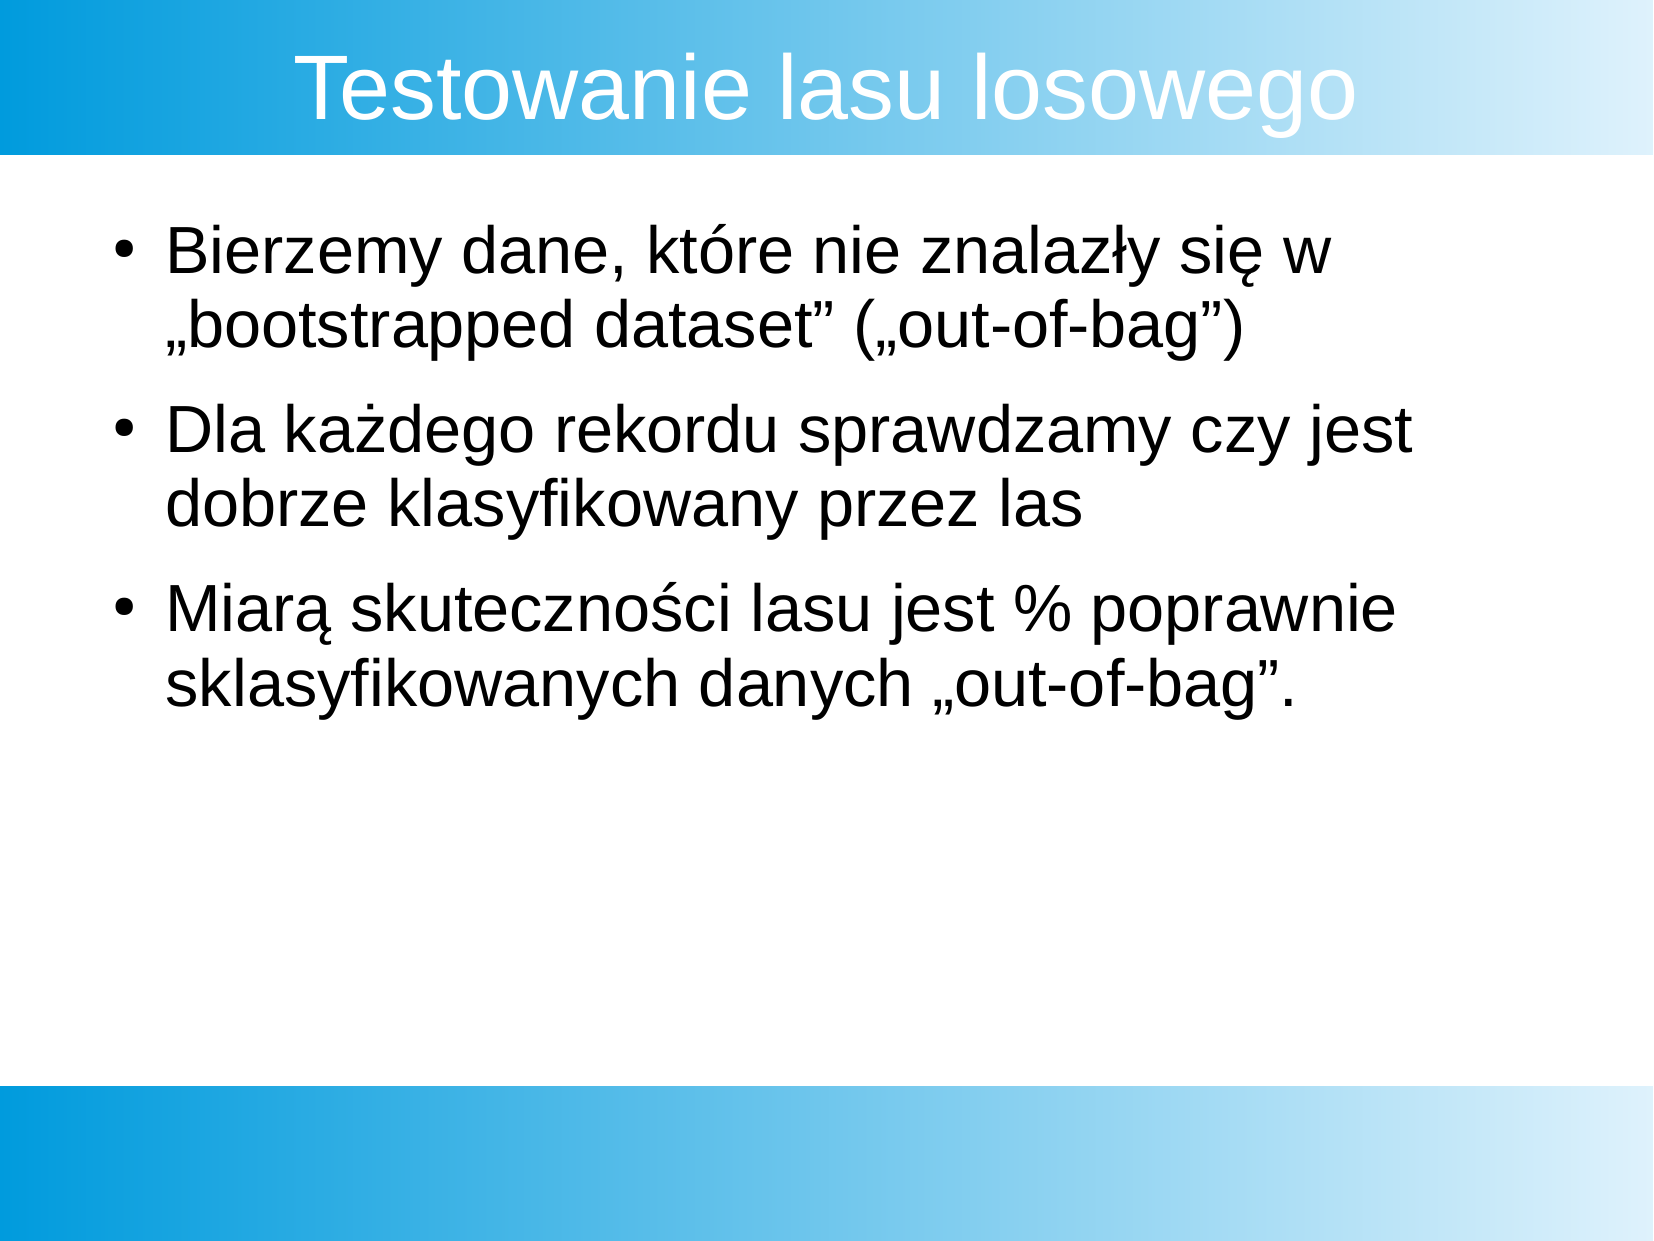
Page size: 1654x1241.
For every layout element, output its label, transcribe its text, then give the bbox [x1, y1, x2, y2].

list Bierzemy dane, które nie znalazły się w „bootstrapped dataset” („out-of-bag”) Dla każdego rekordu sprawdzamy czy jest dobrze klasyfikowany przez las Miarą skuteczności lasu jest % poprawnie sklasyfikowanych danych „out-of-bag”. [94, 212, 1583, 1004]
title Testowanie lasu losowego [82, 35, 1571, 141]
